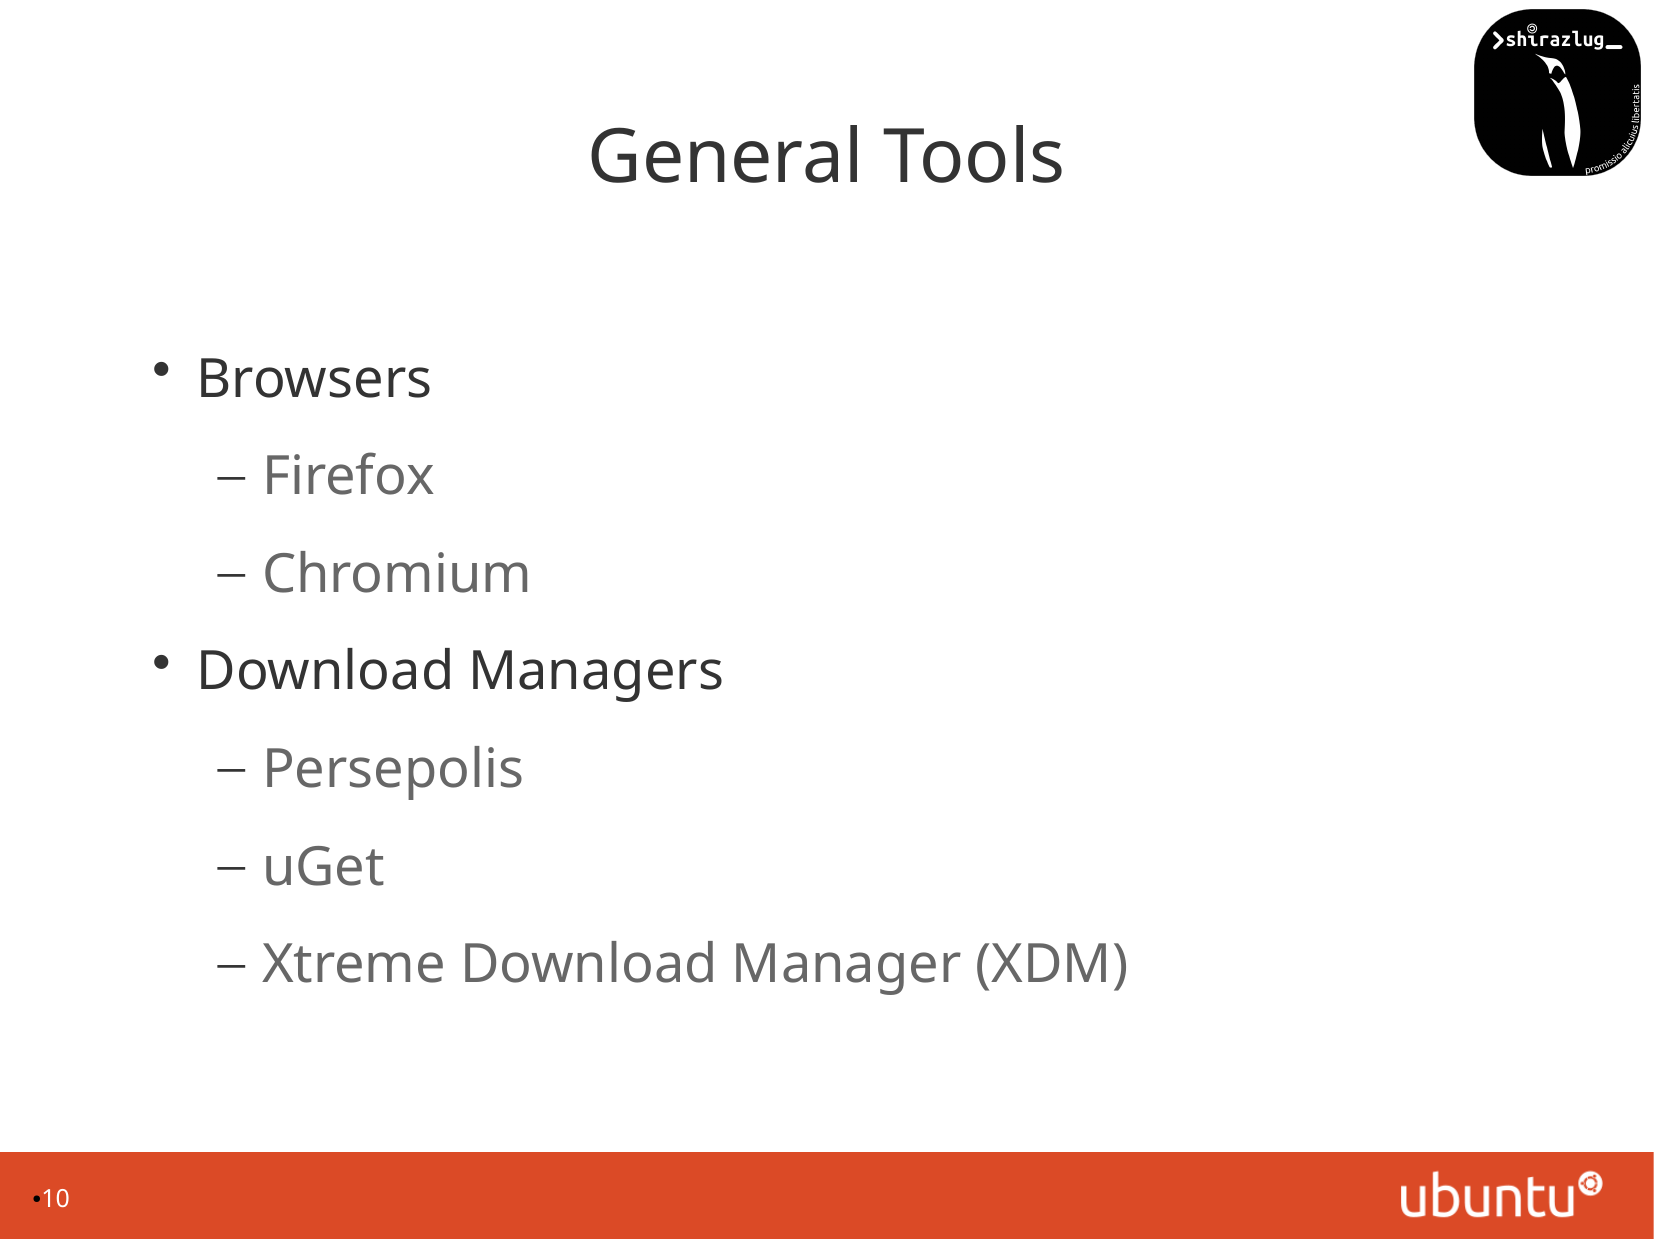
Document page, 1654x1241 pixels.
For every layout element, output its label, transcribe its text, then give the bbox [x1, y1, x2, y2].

picture [1474, 9, 1641, 176]
title General Tools [82, 49, 1571, 257]
picture [0, 1152, 1654, 1239]
list Browsers Firefox Chromium Download Managers Persepolis uGet Xtreme Download Manager (XDM) [87, 301, 1579, 1022]
